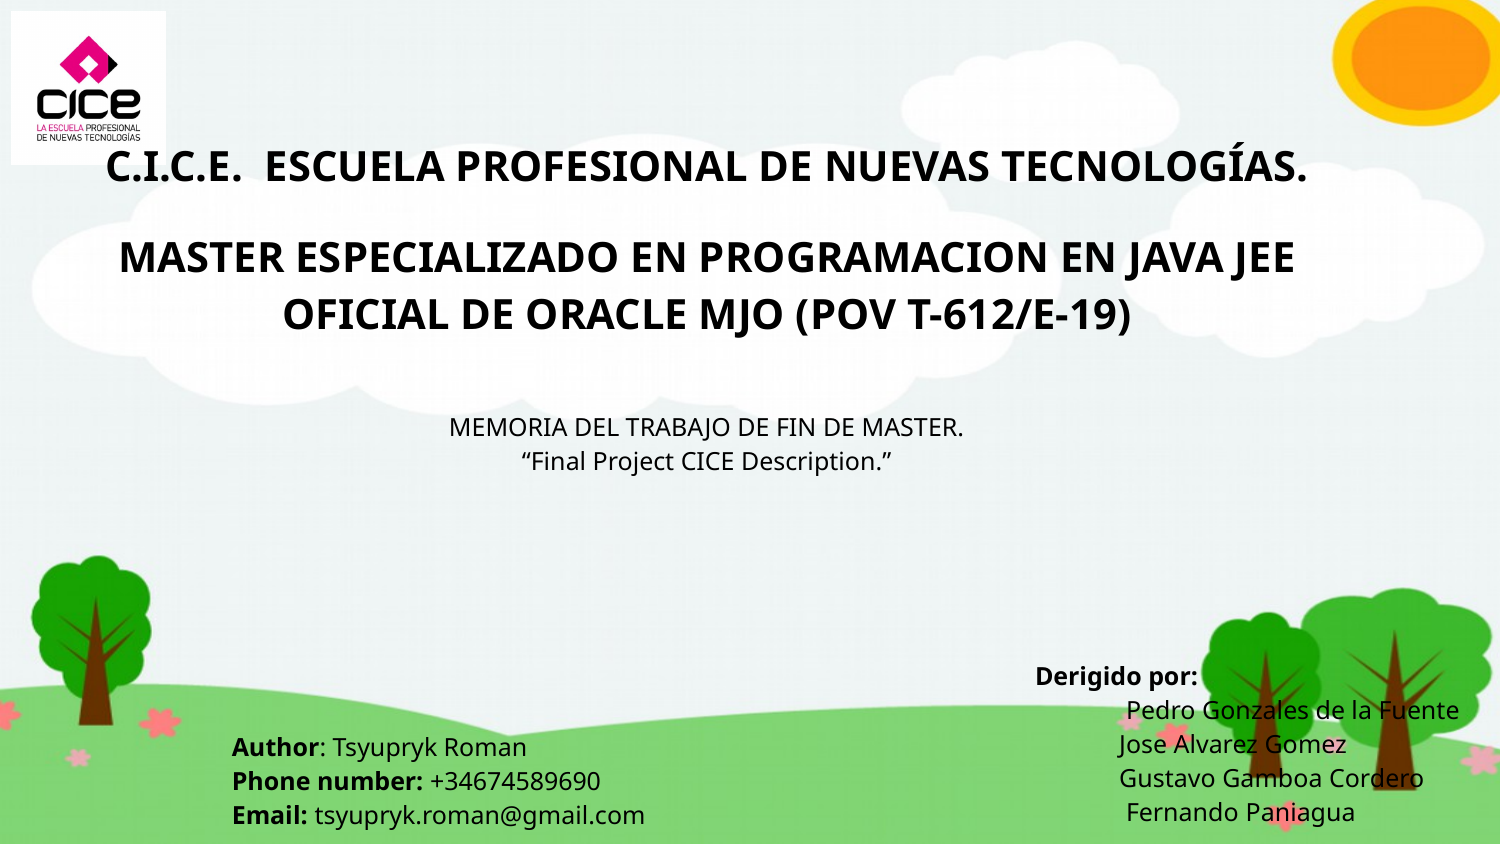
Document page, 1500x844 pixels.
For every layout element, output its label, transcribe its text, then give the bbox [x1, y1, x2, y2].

title C.I.C.E. ESCUELA PROFESIONAL DE NUEVAS TECNOLOGÍAS. MASTER ESPECIALIZADO EN PROGRAMACION EN JAVA JEE OFICIAL DE ORACLE MJO (POV T-612/E-19) MEMORIA DEL TRABAJO DE FIN DE MASTER. “Final Project CICE Description.” [42, 176, 1372, 507]
text_box Author: Tsyupryk Roman Phone number: +34674589690 Email: tsyupryk.roman@gmail.com [217, 722, 617, 821]
title Derigido por: Pedro Gonzales de la Fuente Jose Alvarez Gomez Gustavo Gamboa Cordero Fernando Paniagua [1035, 675, 1471, 813]
picture [0, 0, 1500, 844]
